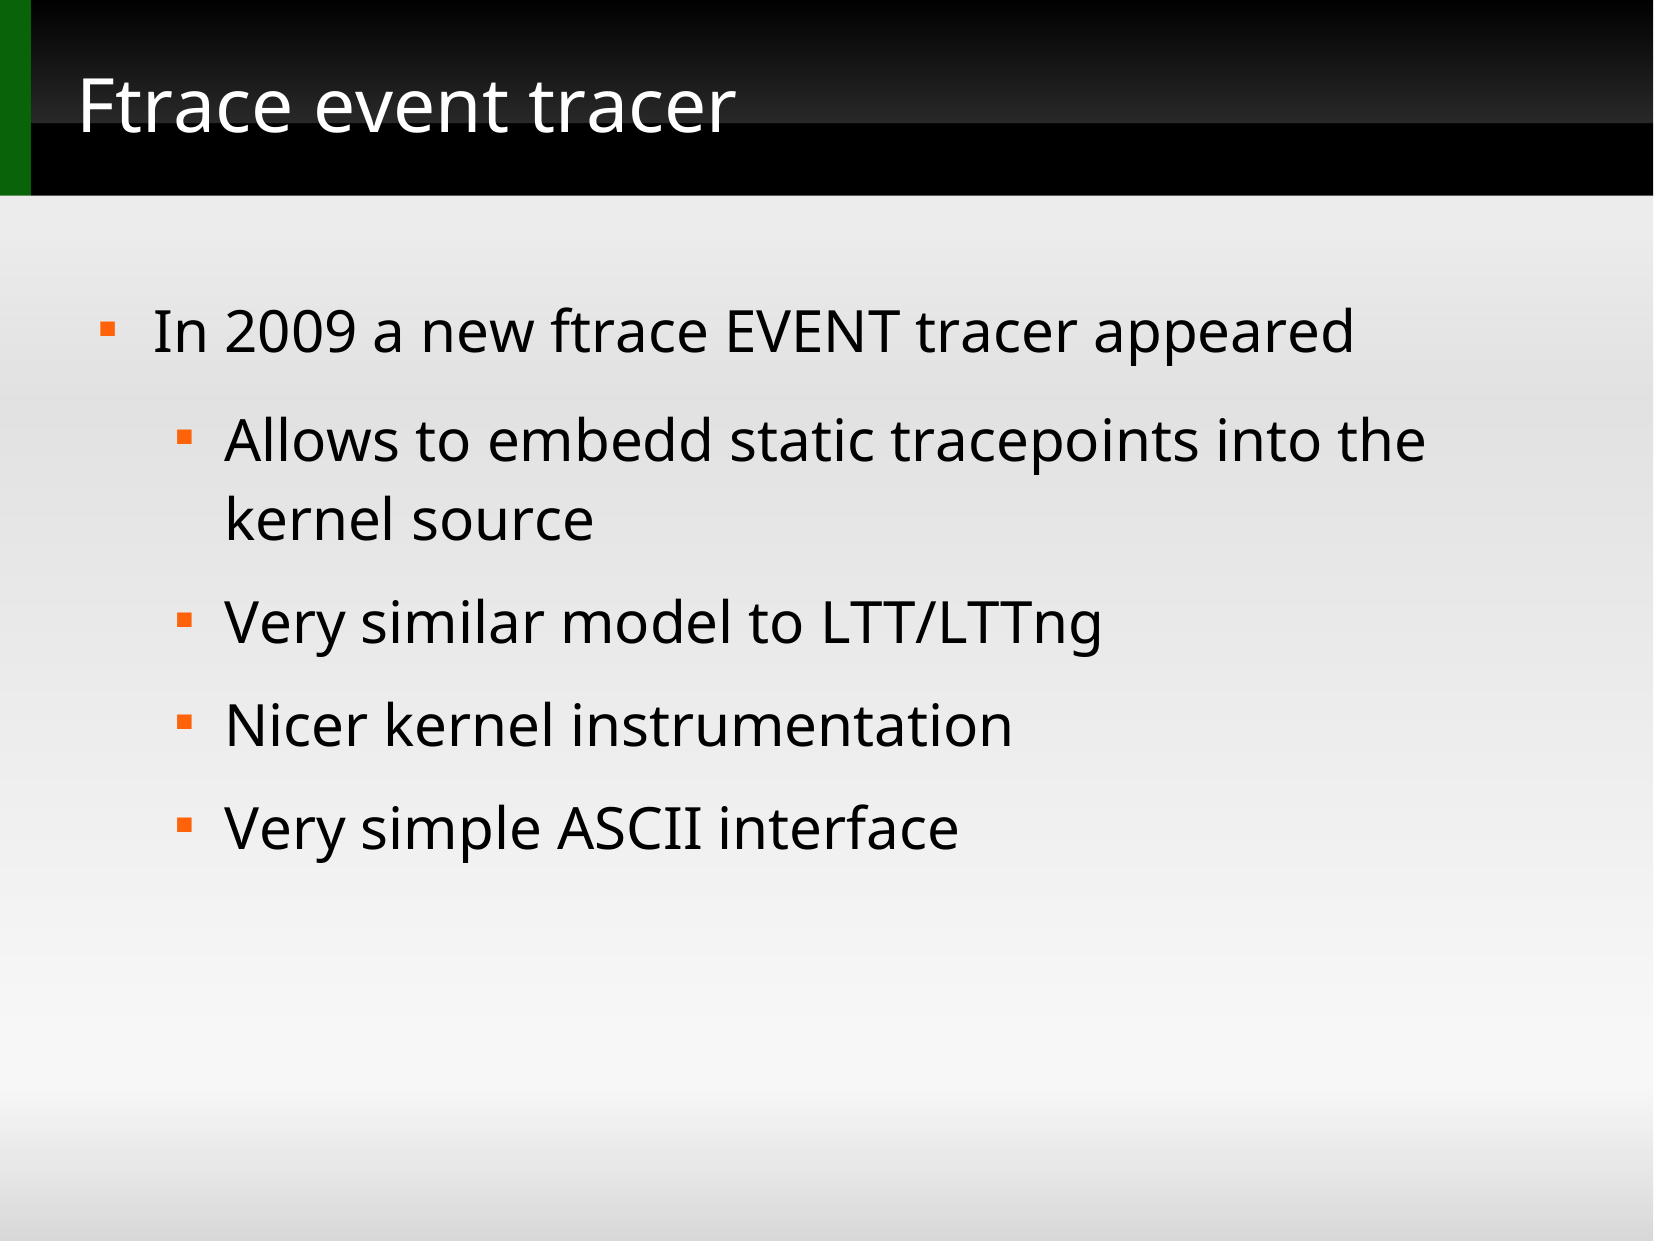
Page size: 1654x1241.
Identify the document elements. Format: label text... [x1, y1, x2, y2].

title Ftrace event tracer [76, 0, 1565, 208]
list In 2009 a new ftrace EVENT tracer appeared Allows to embedd static tracepoints into the kernel source Very similar model to LTT/LTTng Nicer kernel instrumentation Very simple ASCII interface [82, 290, 1571, 1095]
picture [0, 0, 1654, 1241]
